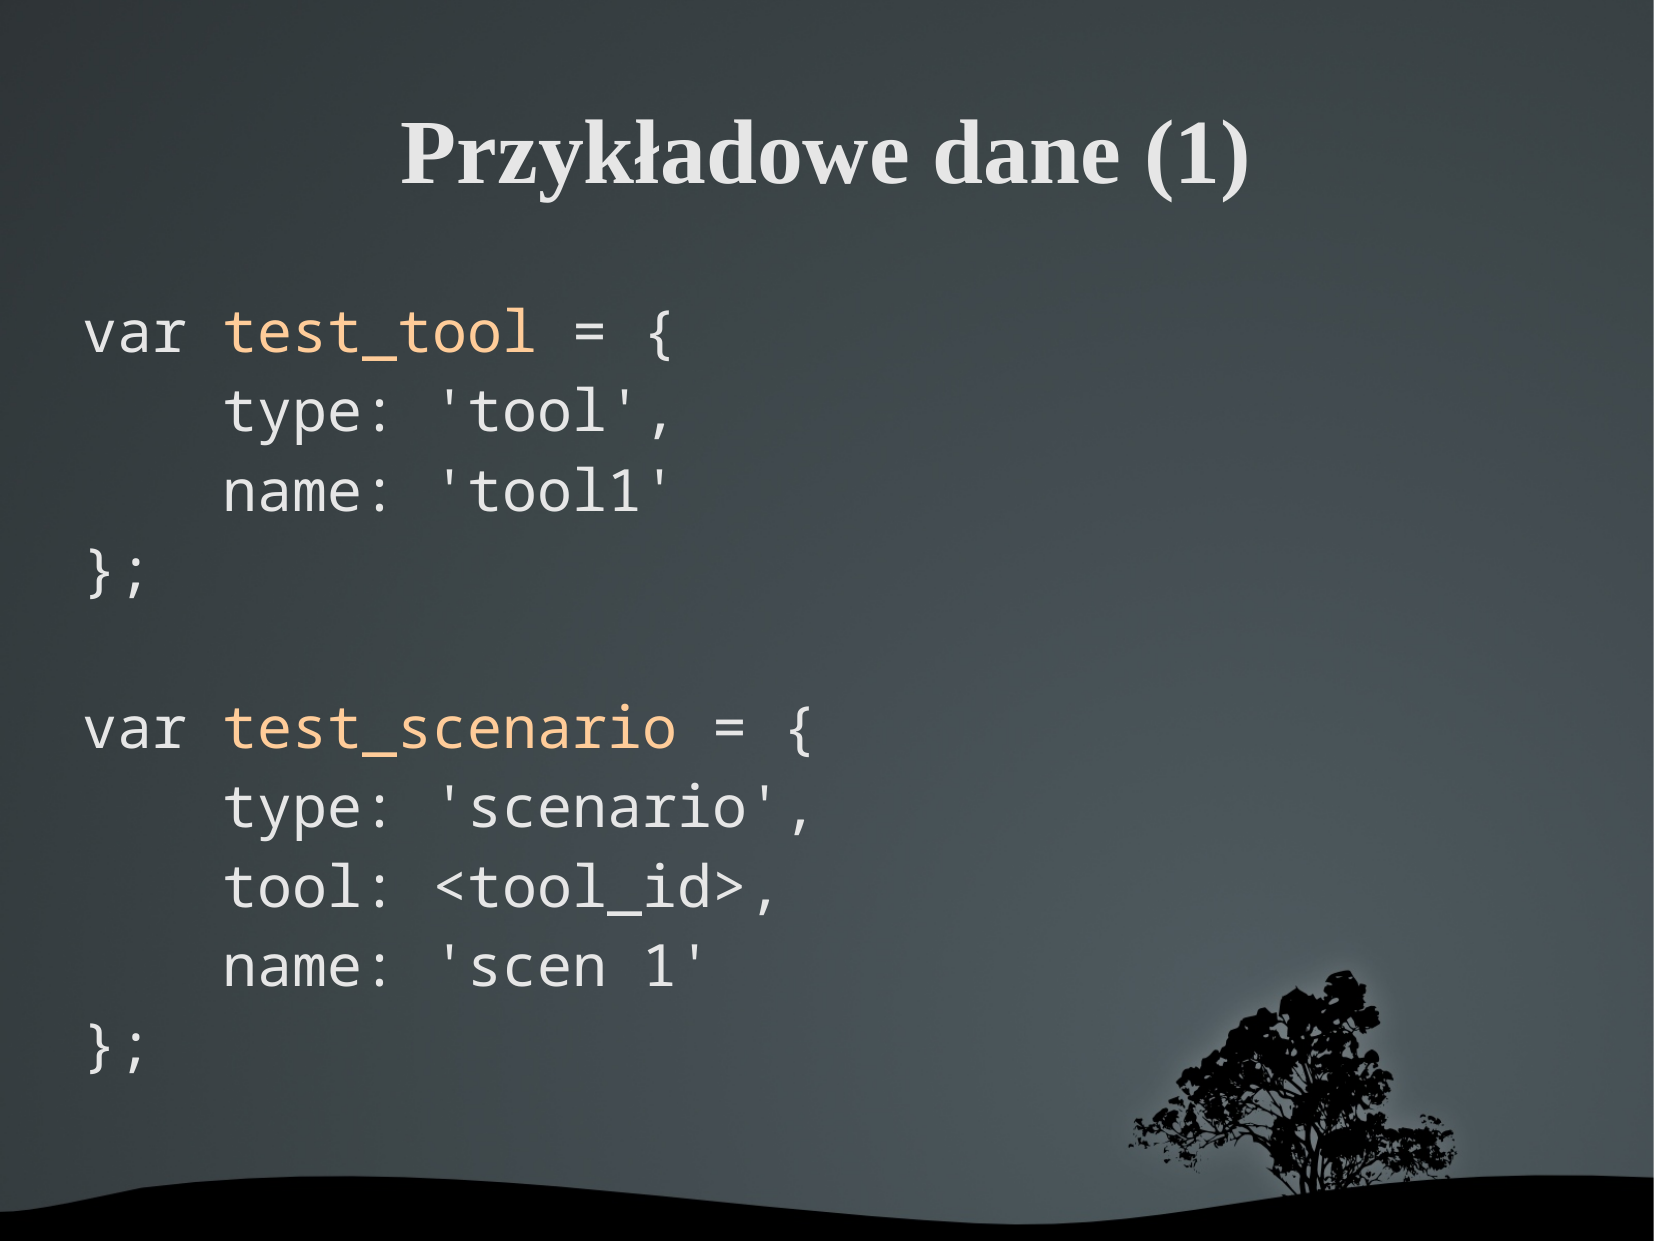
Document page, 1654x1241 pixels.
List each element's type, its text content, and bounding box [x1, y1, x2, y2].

picture [0, 0, 1654, 1241]
list var test_tool = { type: 'tool', name: 'tool1' }; var test_scenario = { type: 'scenario', tool: <tool_id>, name: 'scen 1' }; [82, 290, 1571, 1094]
title Przykładowe dane (1) [82, 49, 1571, 257]
